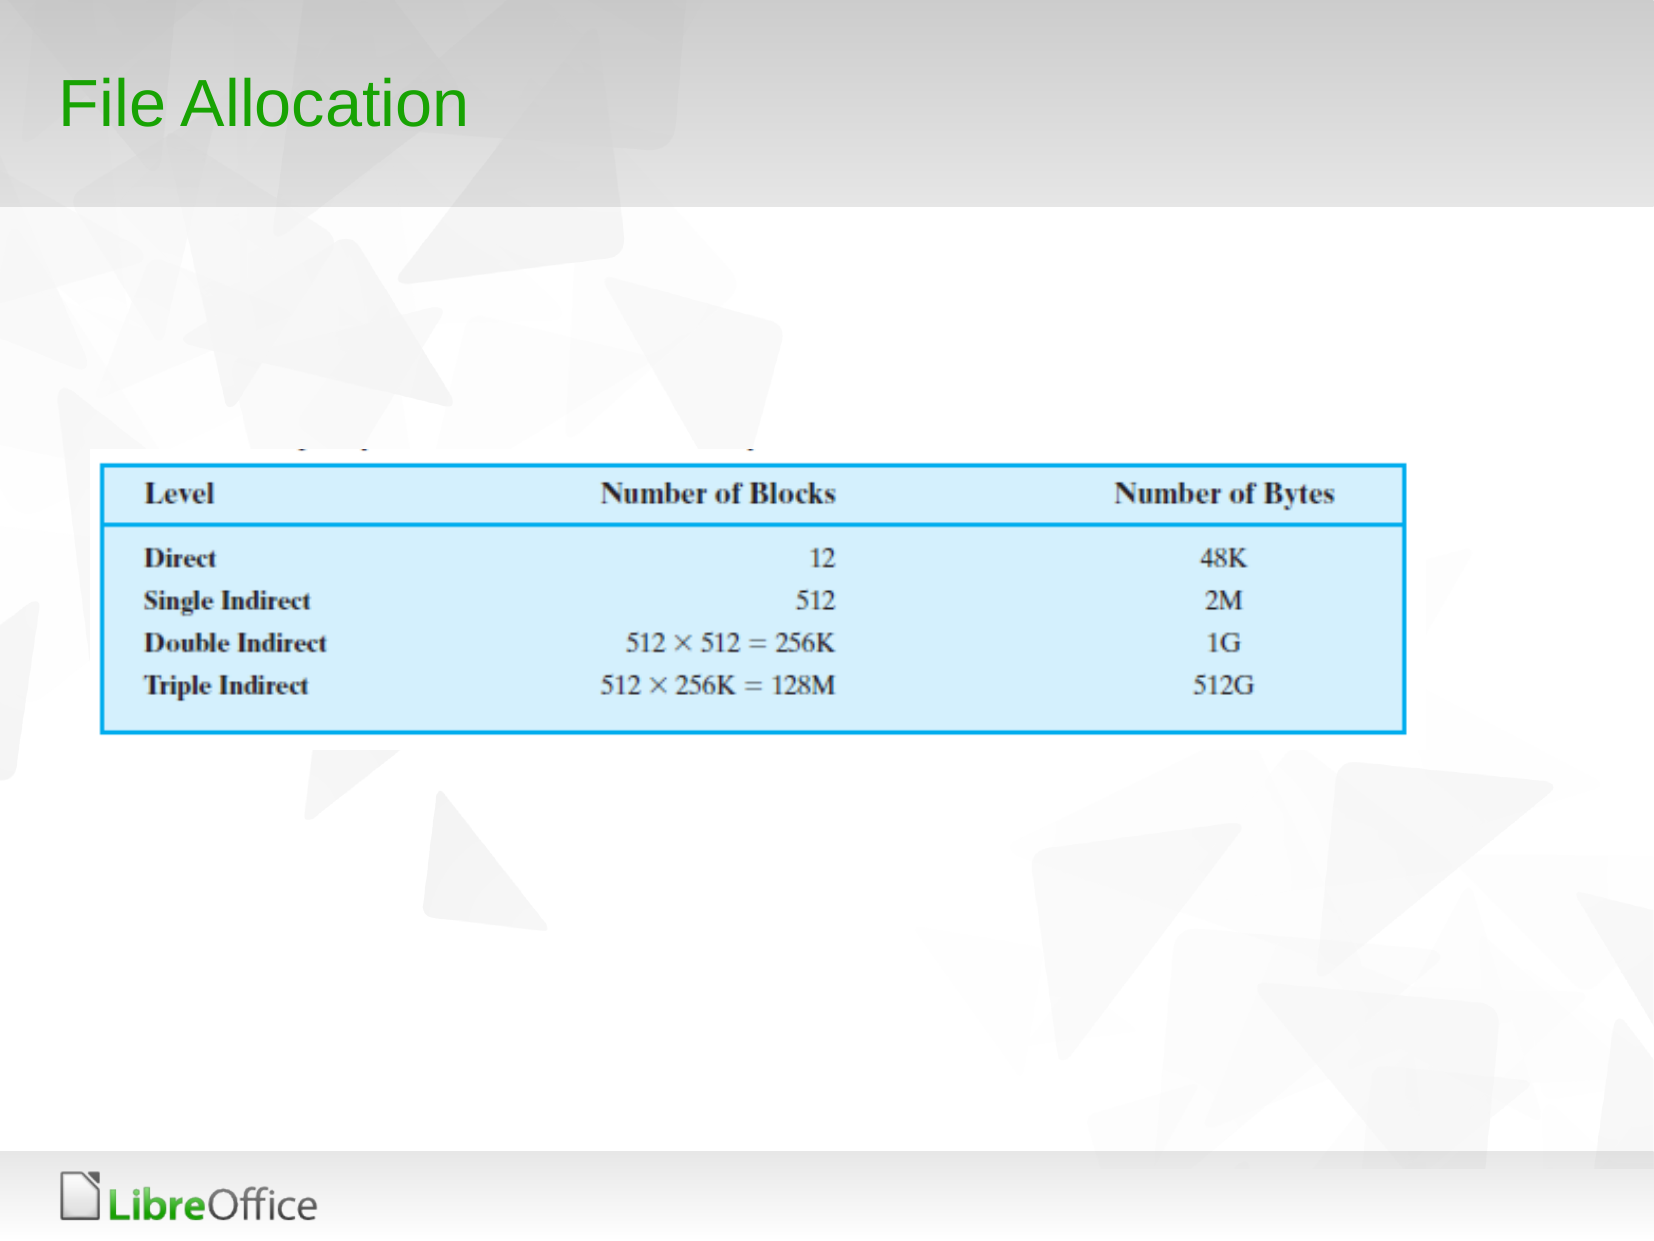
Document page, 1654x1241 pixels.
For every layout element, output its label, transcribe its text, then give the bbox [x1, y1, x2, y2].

picture [41, 1152, 337, 1240]
title File Allocation [59, 29, 1595, 178]
picture [0, 0, 1654, 1169]
